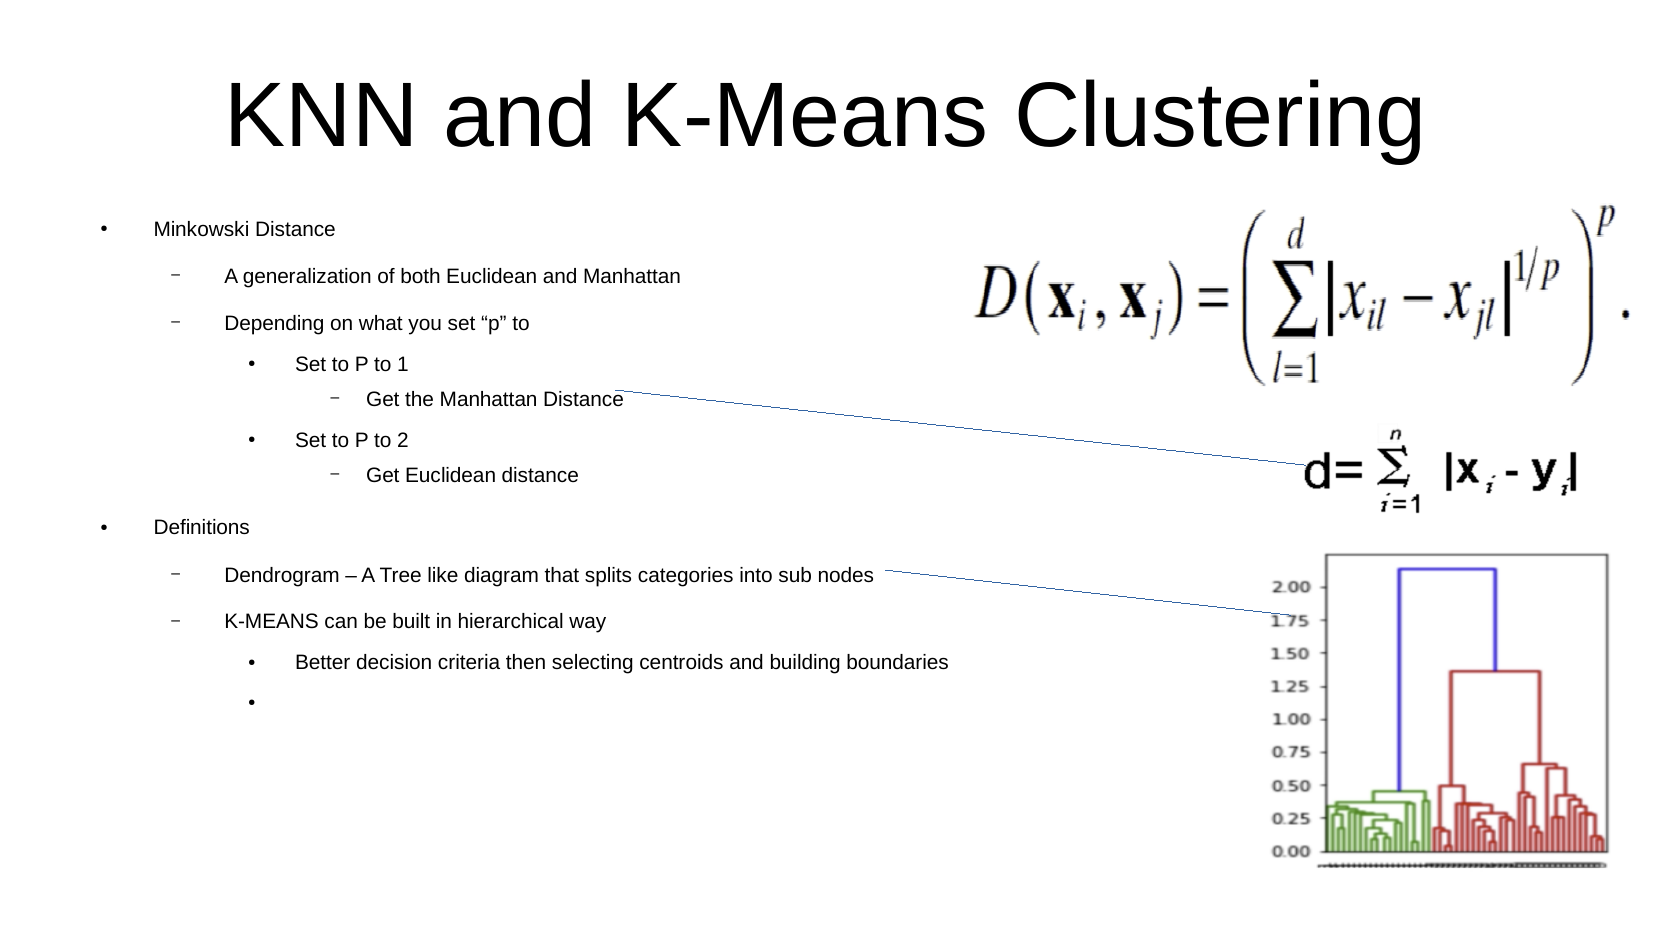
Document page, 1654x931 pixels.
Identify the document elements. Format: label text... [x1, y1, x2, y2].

title KNN and K-Means Clustering [82, 37, 1571, 193]
picture [960, 179, 1634, 877]
list Minkowski Distance A generalization of both Euclidean and Manhattan Depending on what you set “p” to Set to P to 1 Get the Manhattan Distance Set to P to 2 Get Euclidean distance Definitions Dendrogram – A Tree like diagram that splits categories into sub nodes K-MEANS can be built in hierarchical way Better decision criteria then selecting centroids and building boundaries [82, 217, 1571, 916]
